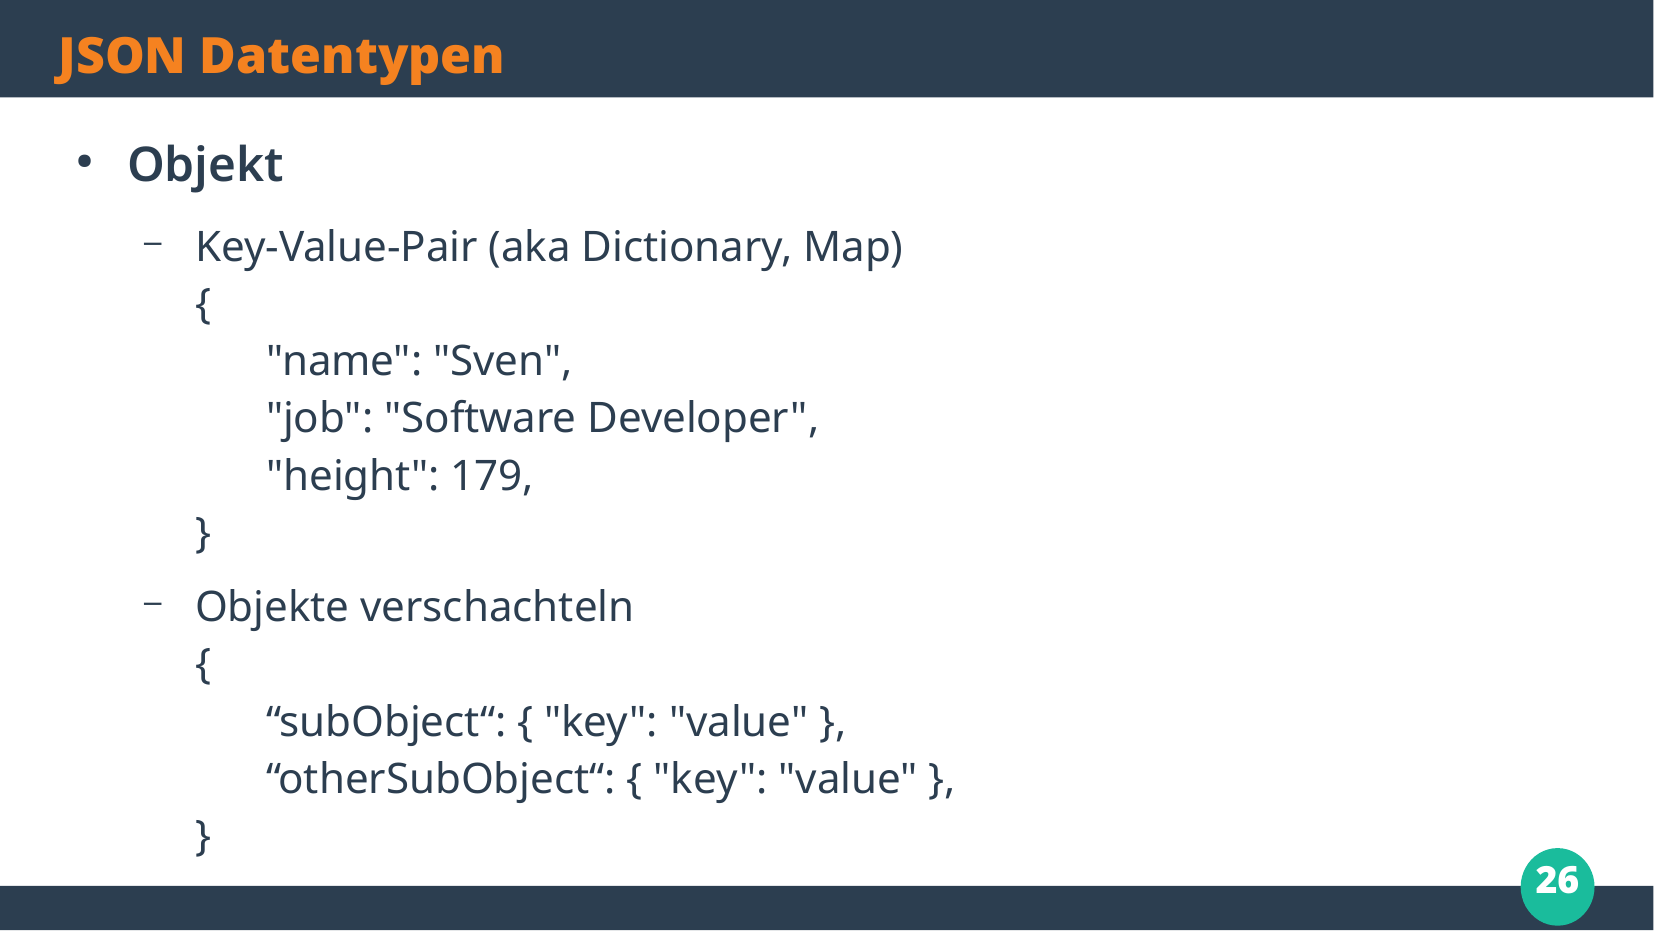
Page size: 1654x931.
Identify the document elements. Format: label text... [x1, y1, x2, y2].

title JSON Datentypen [59, 8, 1595, 89]
list Objekt Key-Value-Pair (aka Dictionary, Map) { "name": "Sven", "job": "Software Developer", "height": 179, } Objekte verschachteln { “subObject“: { "key": "value" }, “otherSubObject“: { "key": "value" }, } [59, 129, 1595, 864]
